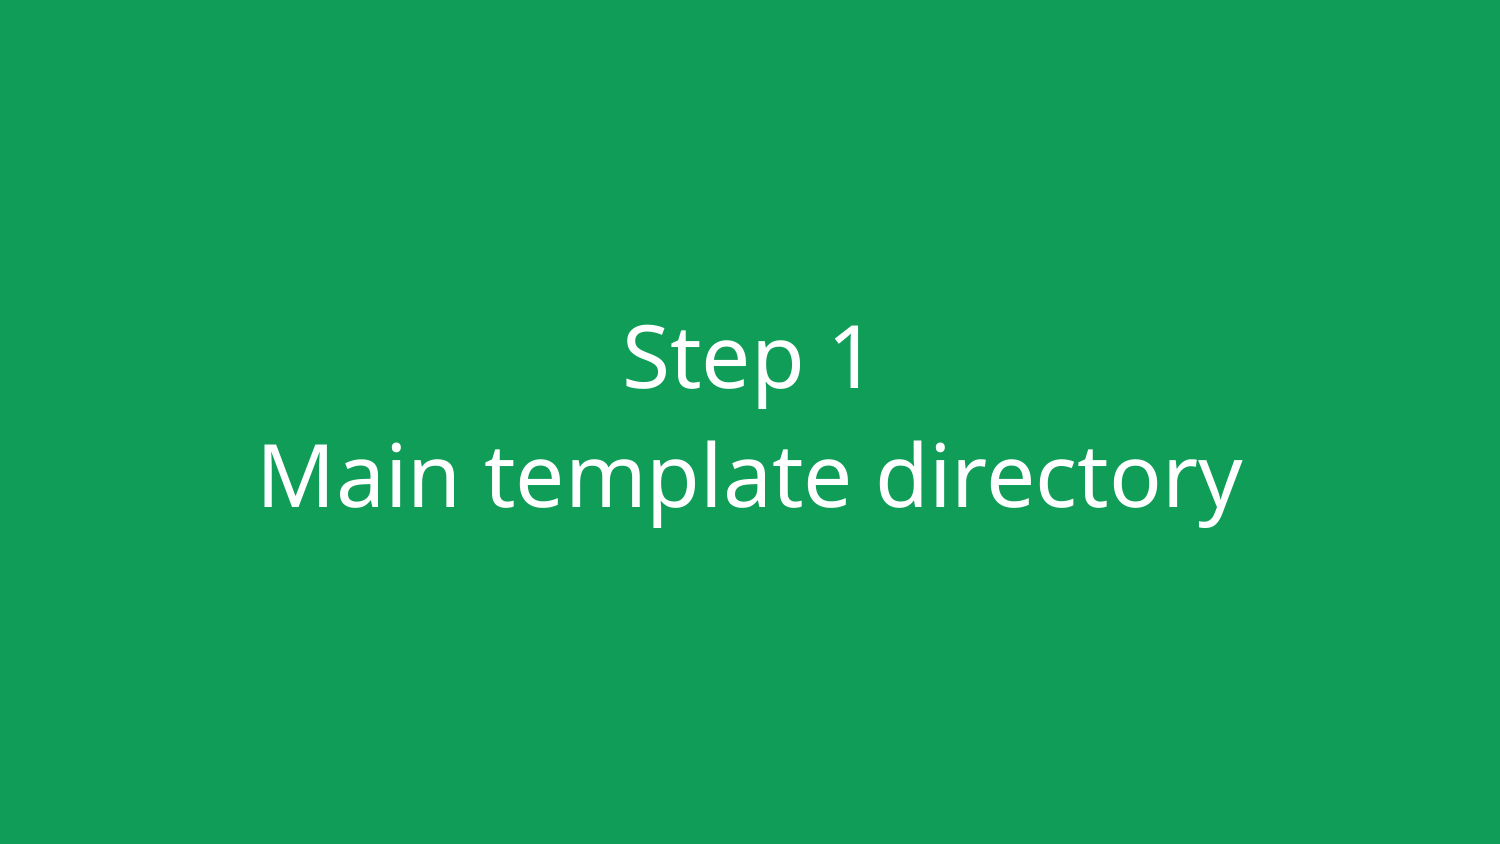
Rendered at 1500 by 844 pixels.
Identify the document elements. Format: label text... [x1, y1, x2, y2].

title Step 1 Main template directory [75, 58, 1425, 771]
